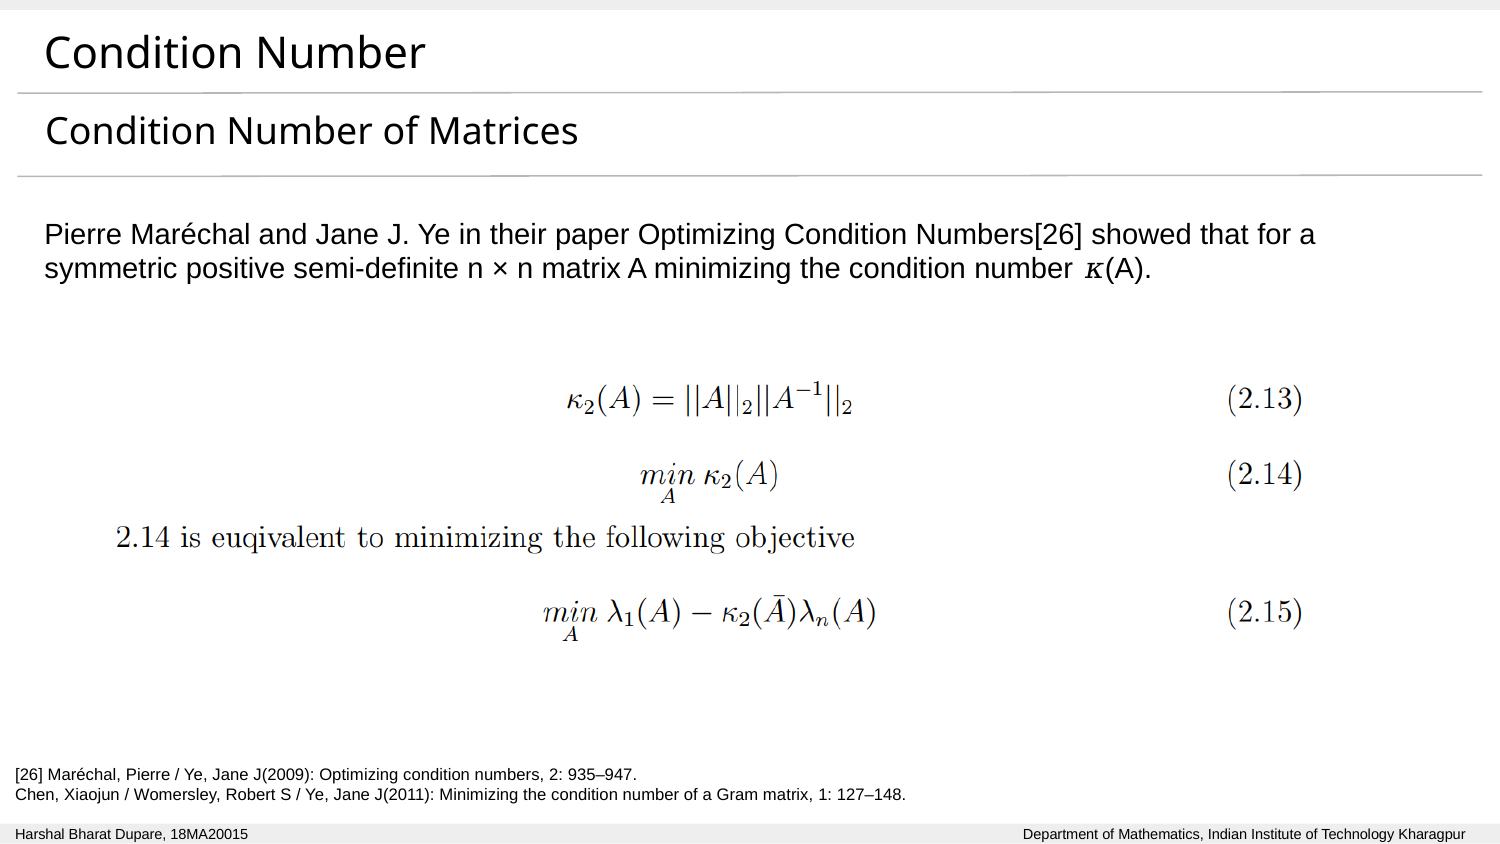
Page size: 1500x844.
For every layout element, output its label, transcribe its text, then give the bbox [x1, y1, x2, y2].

text_box [0, 0, 1500, 10]
text_box Condition Number [17, 9, 1282, 93]
text_box Harshal Bharat Dupare, 18MA20015 Department of Mathematics, Indian Institute of Technology Kharagpur [0, 823, 1500, 844]
text_box Pierre Maréchal and Jane J. Ye in their paper Optimizing Condition Numbers[26] showed that for a symmetric positive semi-definite n × n matrix A minimizing the condition number 𝜅(A). [29, 199, 1445, 300]
text_box Condition Number of Matrices [10, 91, 1275, 167]
picture [92, 352, 1357, 648]
text_box [26] Maréchal, Pierre / Ye, Jane J(2009): Optimizing condition numbers, 2: 935–947. Chen, Xiaojun / Womersley, Robert S / Ye, Jane J(2011): Minimizing the condition number of a Gram matrix, 1: 127–148. [0, 749, 1500, 820]
